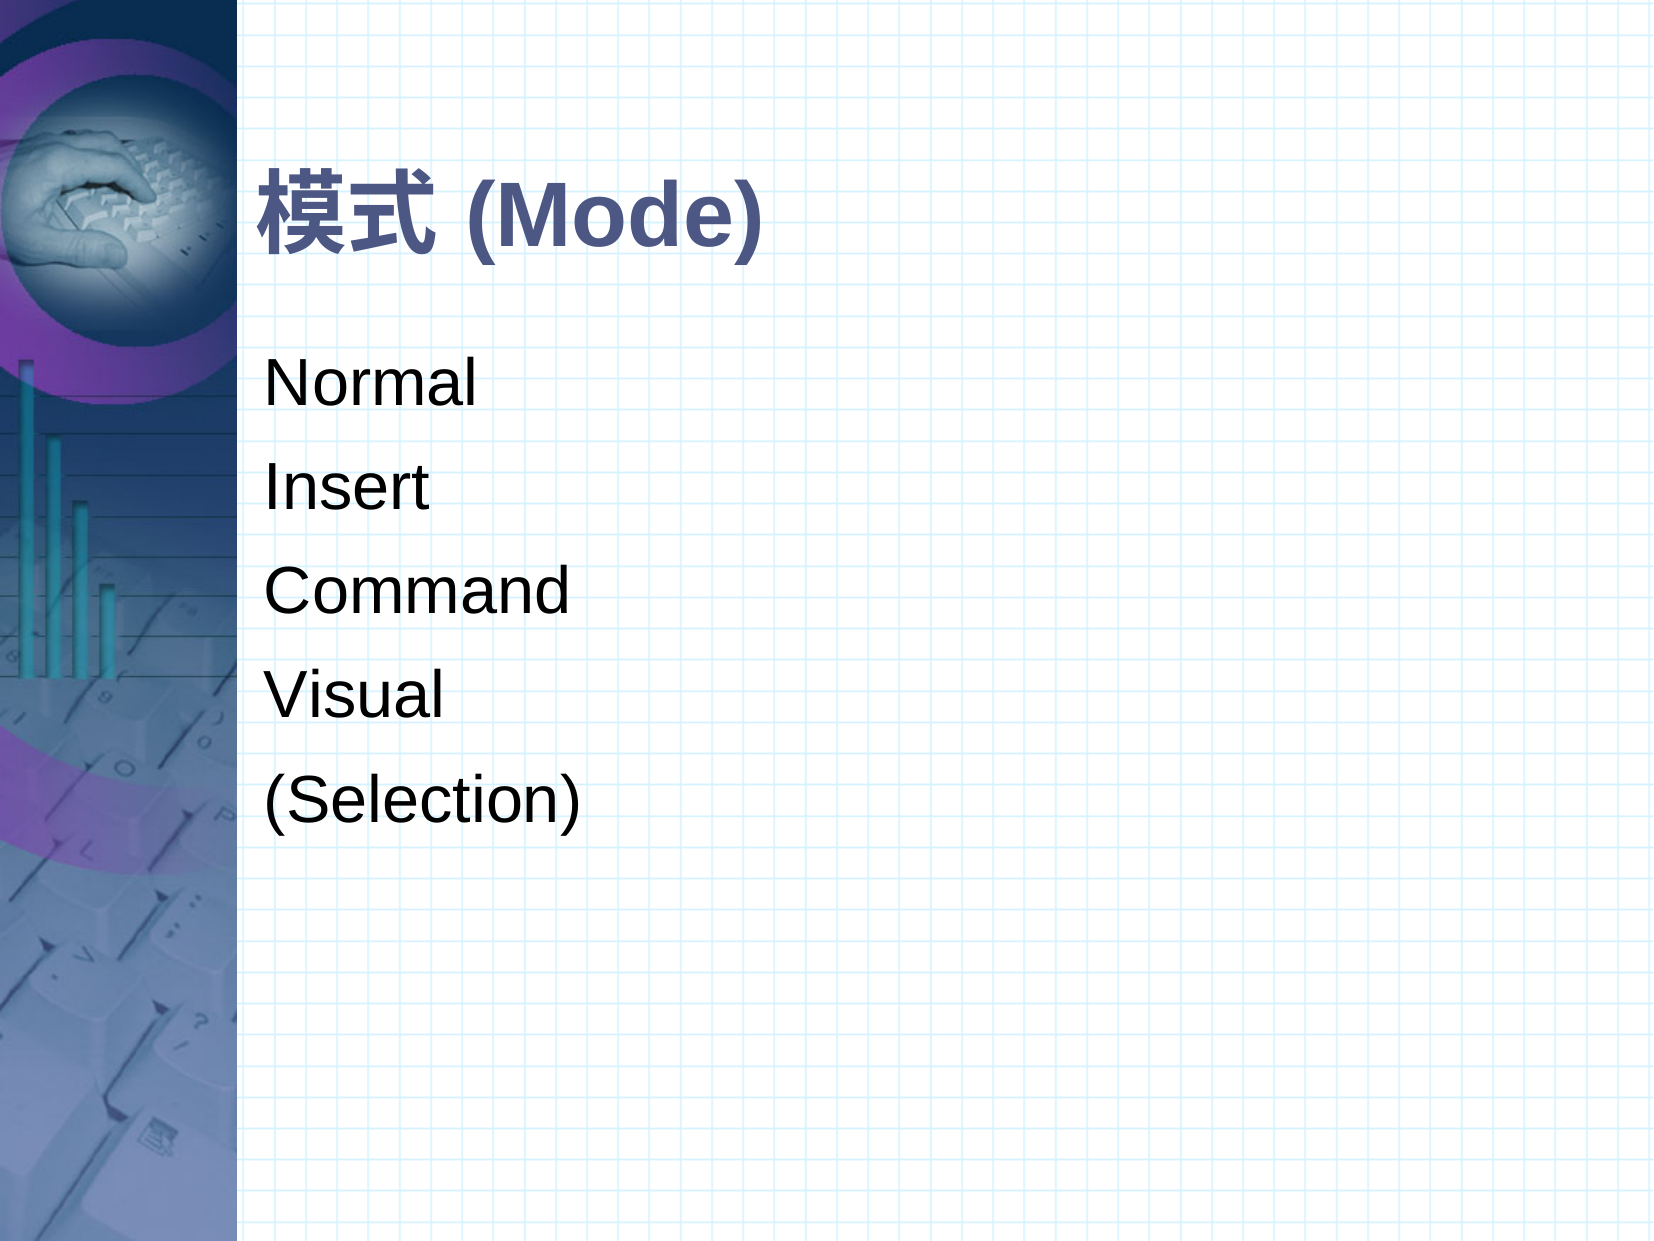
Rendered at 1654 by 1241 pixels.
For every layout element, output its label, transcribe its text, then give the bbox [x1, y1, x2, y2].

list Normal Insert Command Visual (Selection) [254, 344, 1640, 1112]
picture [0, 0, 1654, 1241]
title 模式(Mode) [254, 110, 1640, 303]
